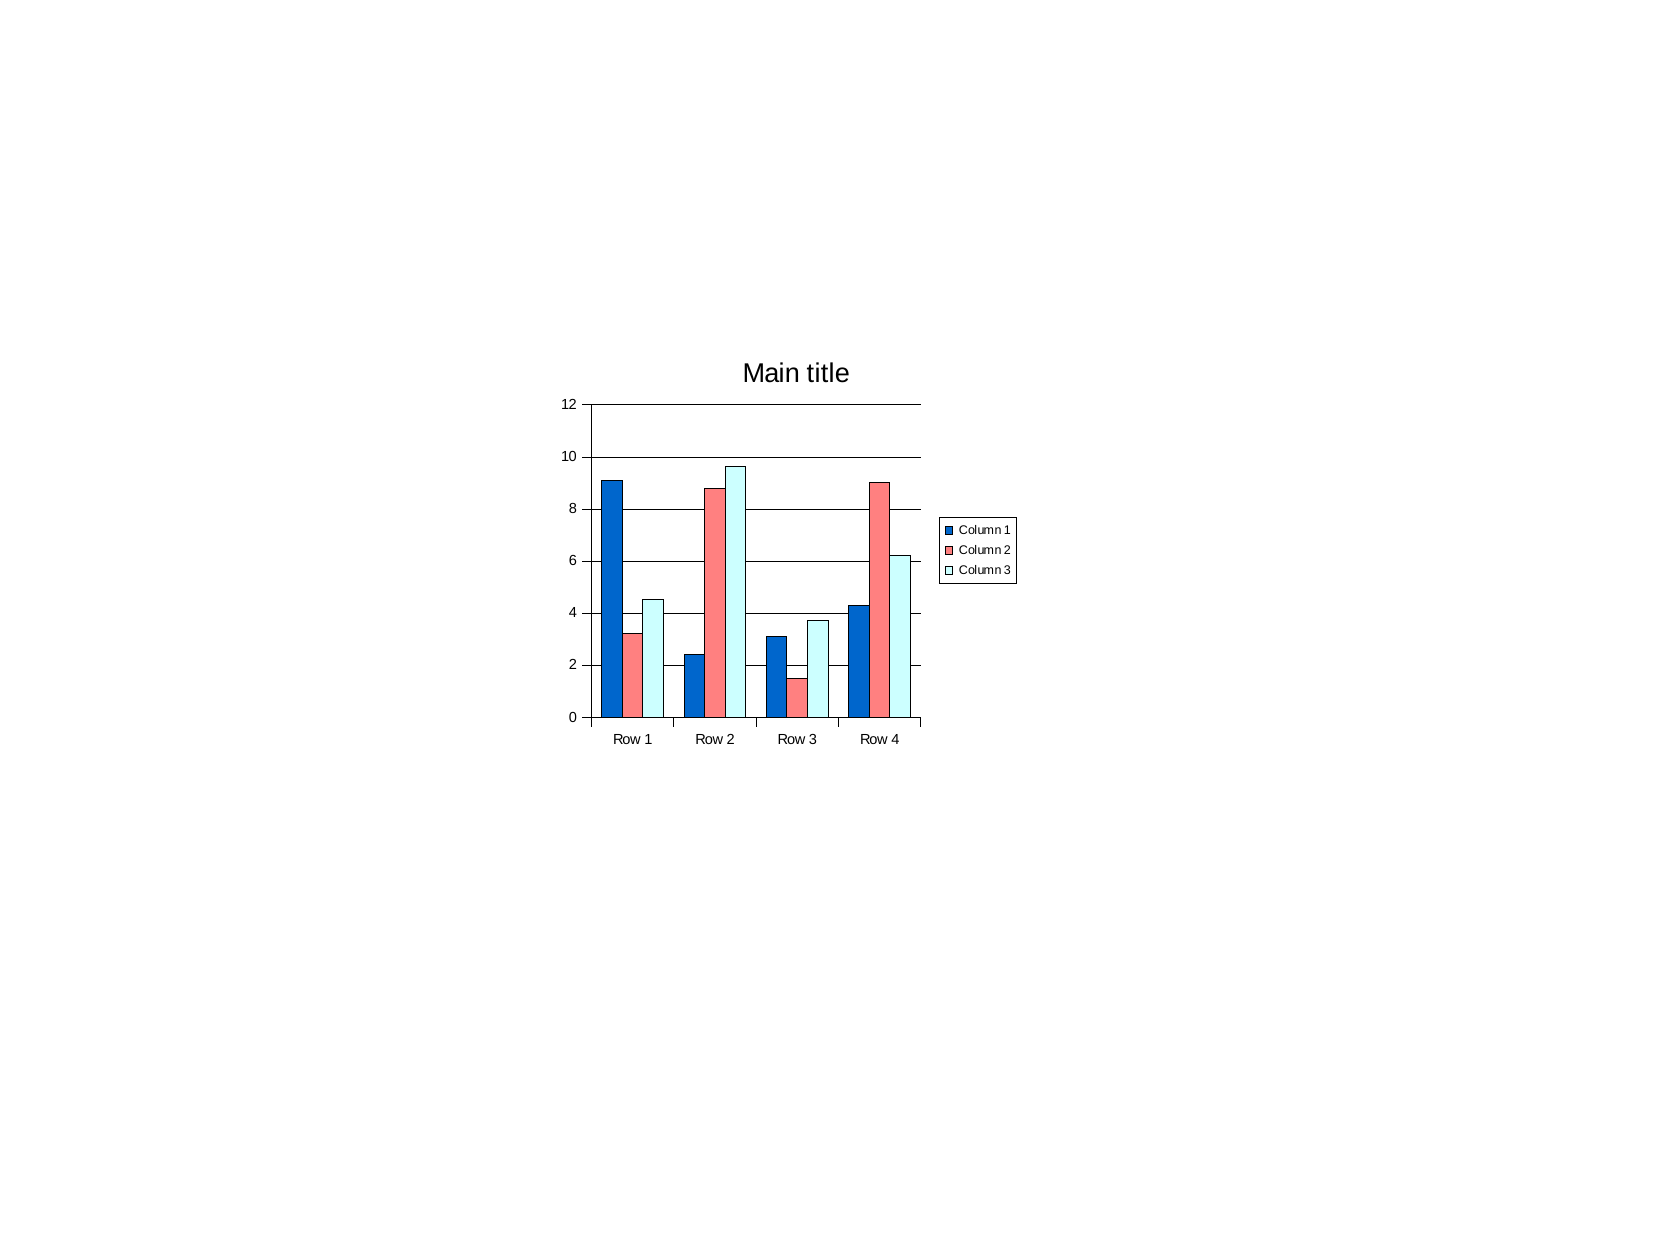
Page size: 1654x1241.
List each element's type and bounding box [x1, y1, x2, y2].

chart [551, 342, 1025, 757]
